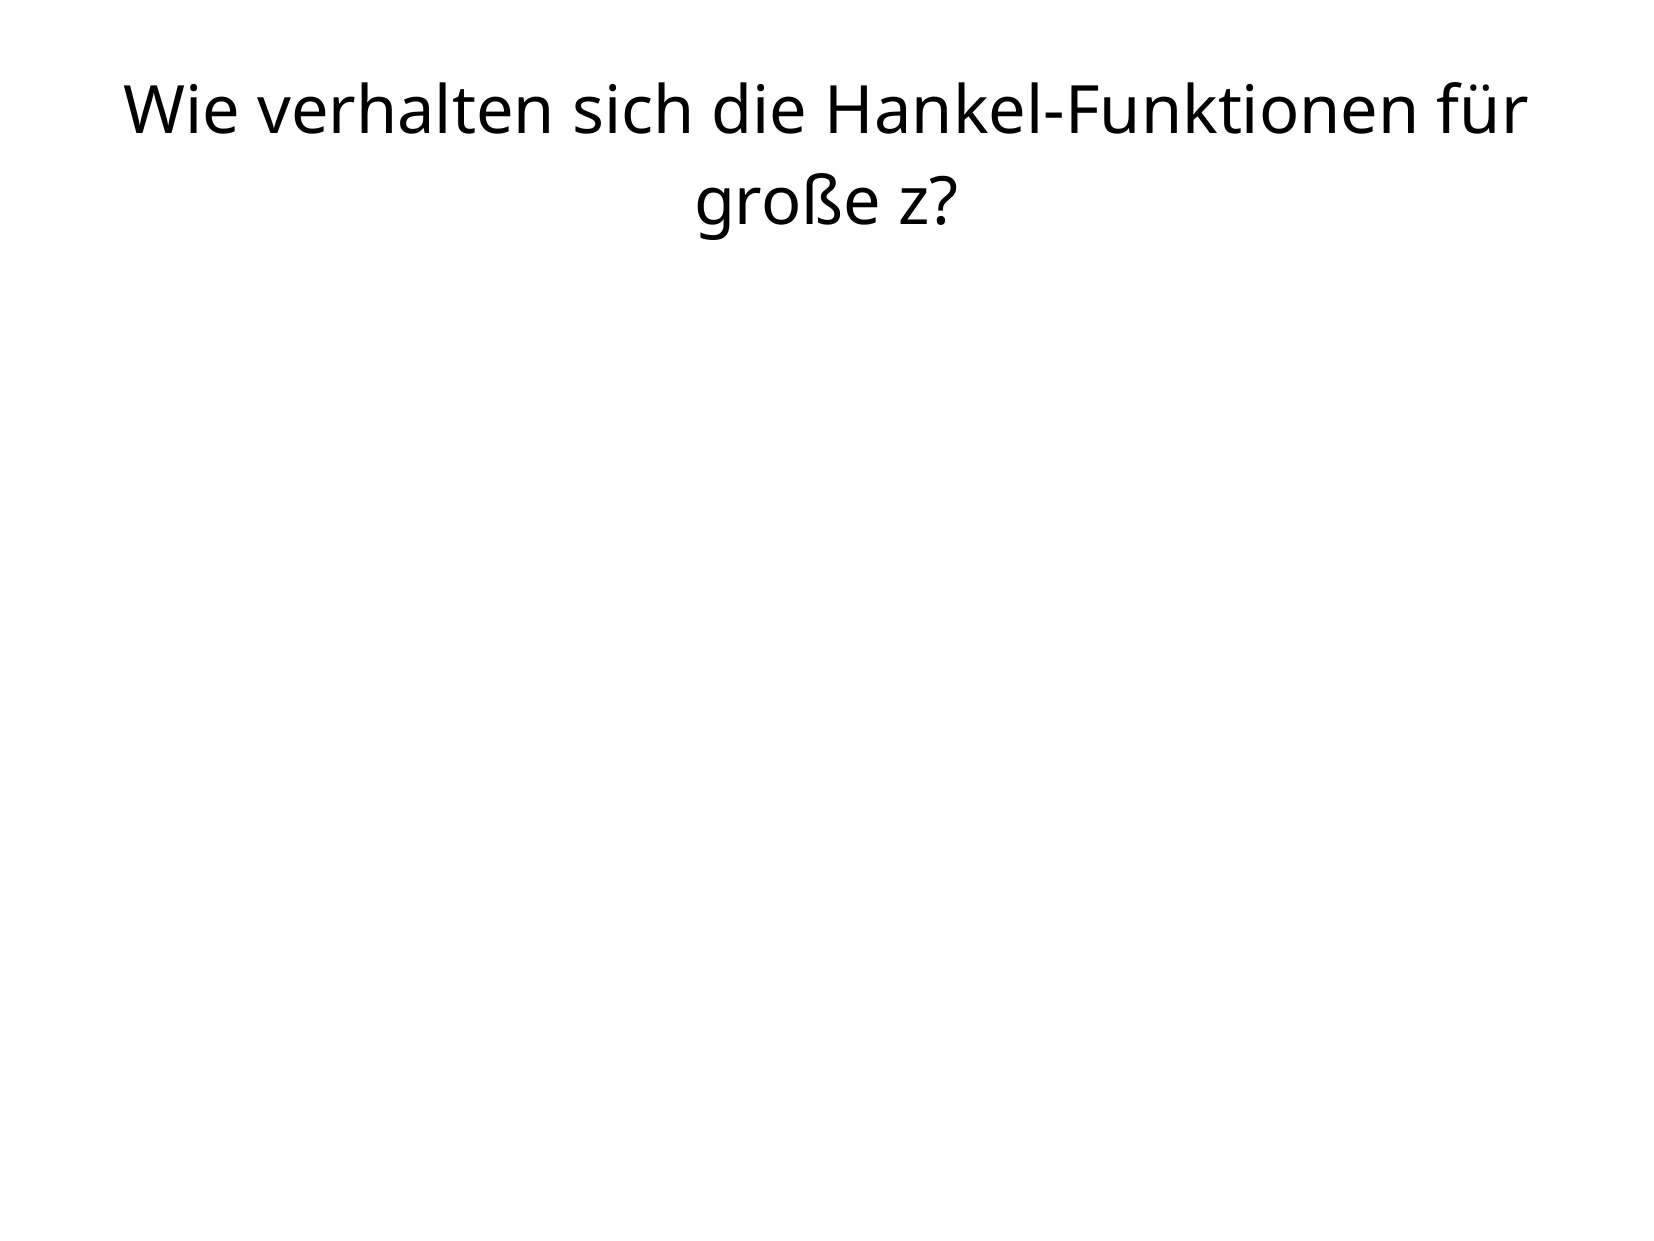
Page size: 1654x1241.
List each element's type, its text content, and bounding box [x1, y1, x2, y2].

title Wie verhalten sich die Hankel-Funktionen für große z? [82, 49, 1571, 257]
